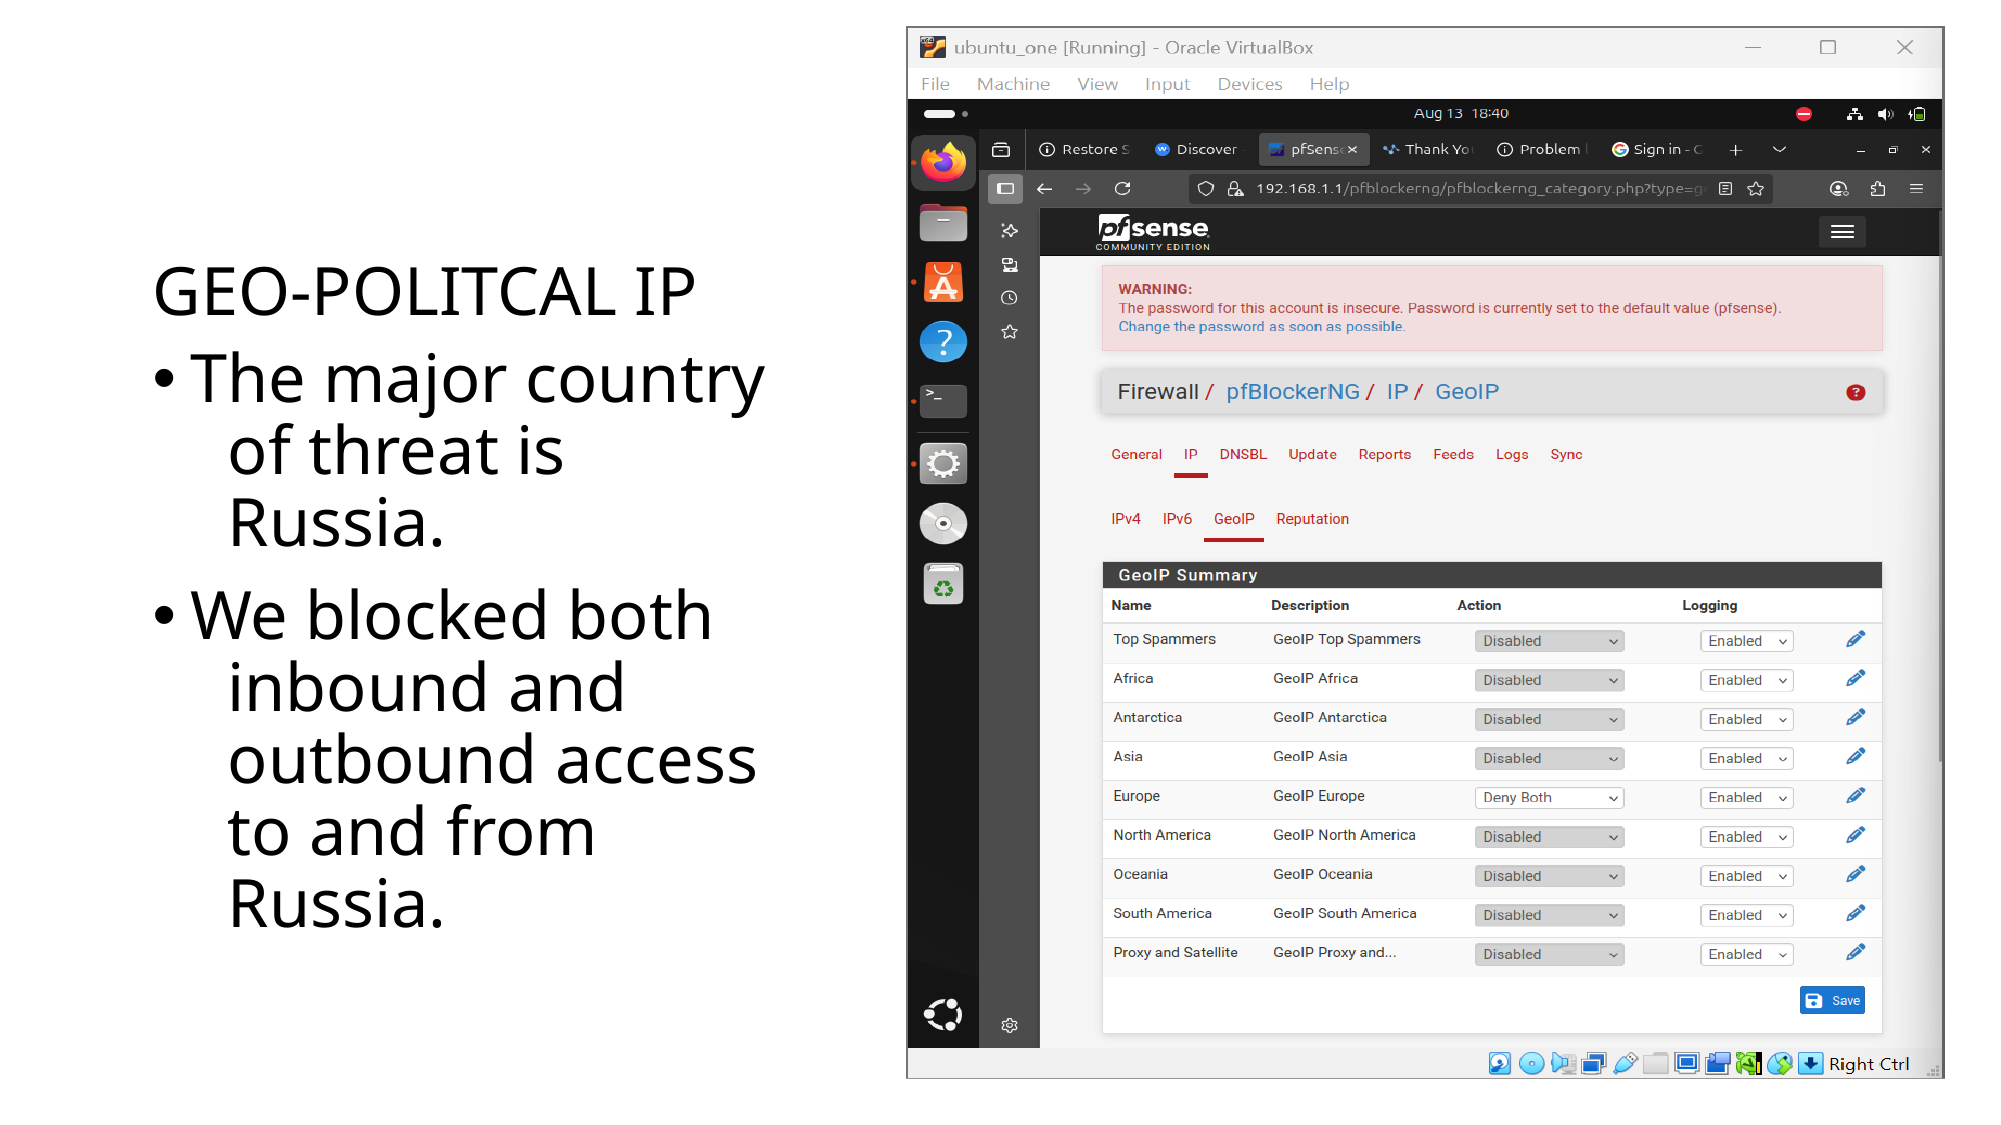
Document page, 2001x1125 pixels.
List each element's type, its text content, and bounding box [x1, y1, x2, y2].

picture [906, 26, 1945, 1079]
title GEO-POLITCAL IP [137, 75, 783, 337]
list The major country of threat is Russia. We blocked both inbound and outbound access to and from Russia. [137, 337, 783, 963]
